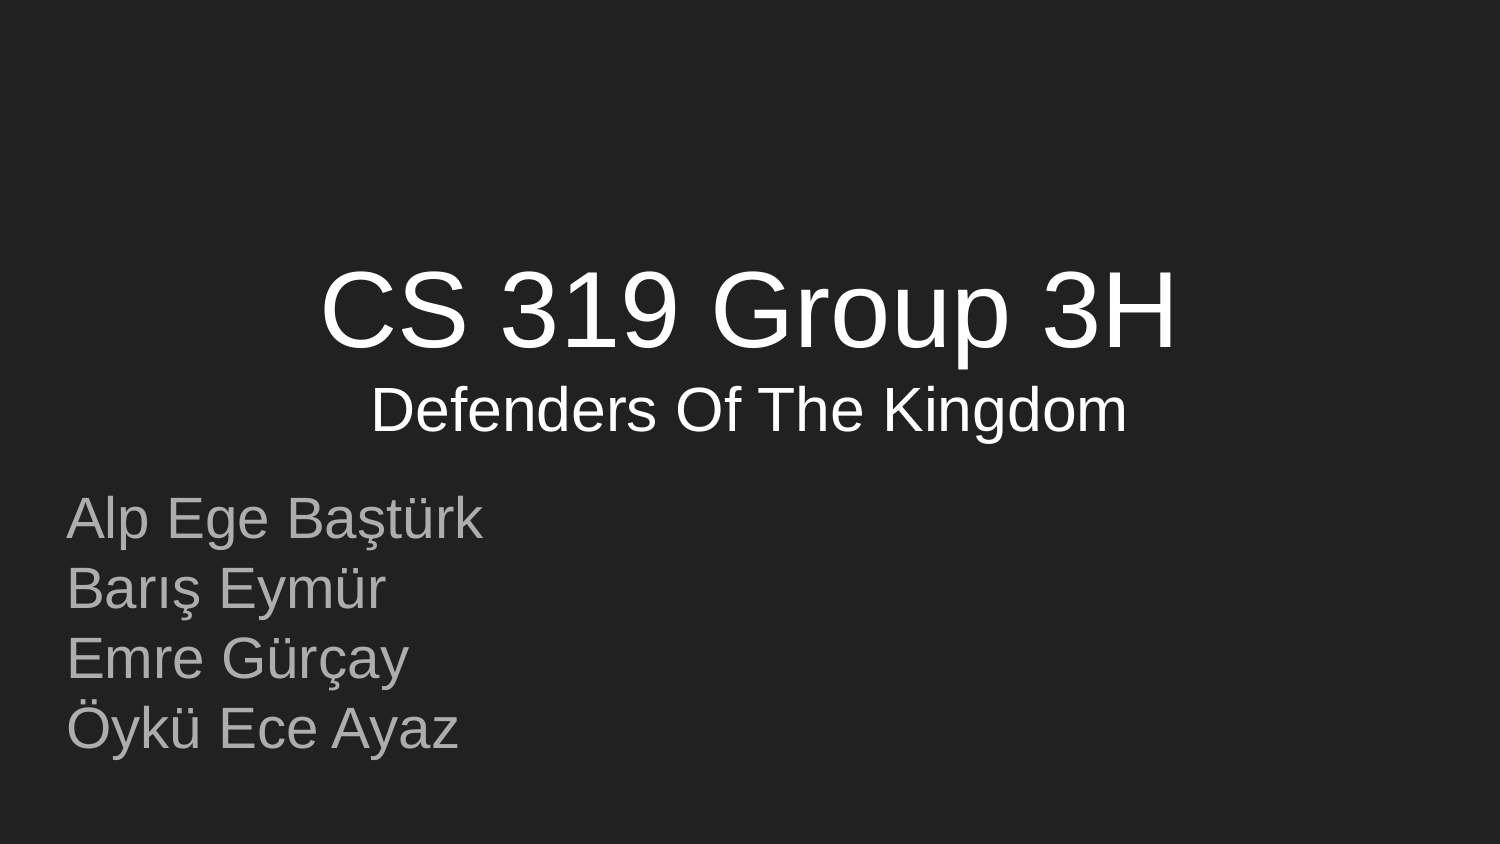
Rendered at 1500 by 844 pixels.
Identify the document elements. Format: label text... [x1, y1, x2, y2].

title CS 319 Group 3H Defenders Of The Kingdom [51, 122, 1449, 459]
subtitle Alp Ege Baştürk Barış Eymür Emre Gürçay Öykü Ece Ayaz [51, 464, 1449, 802]
